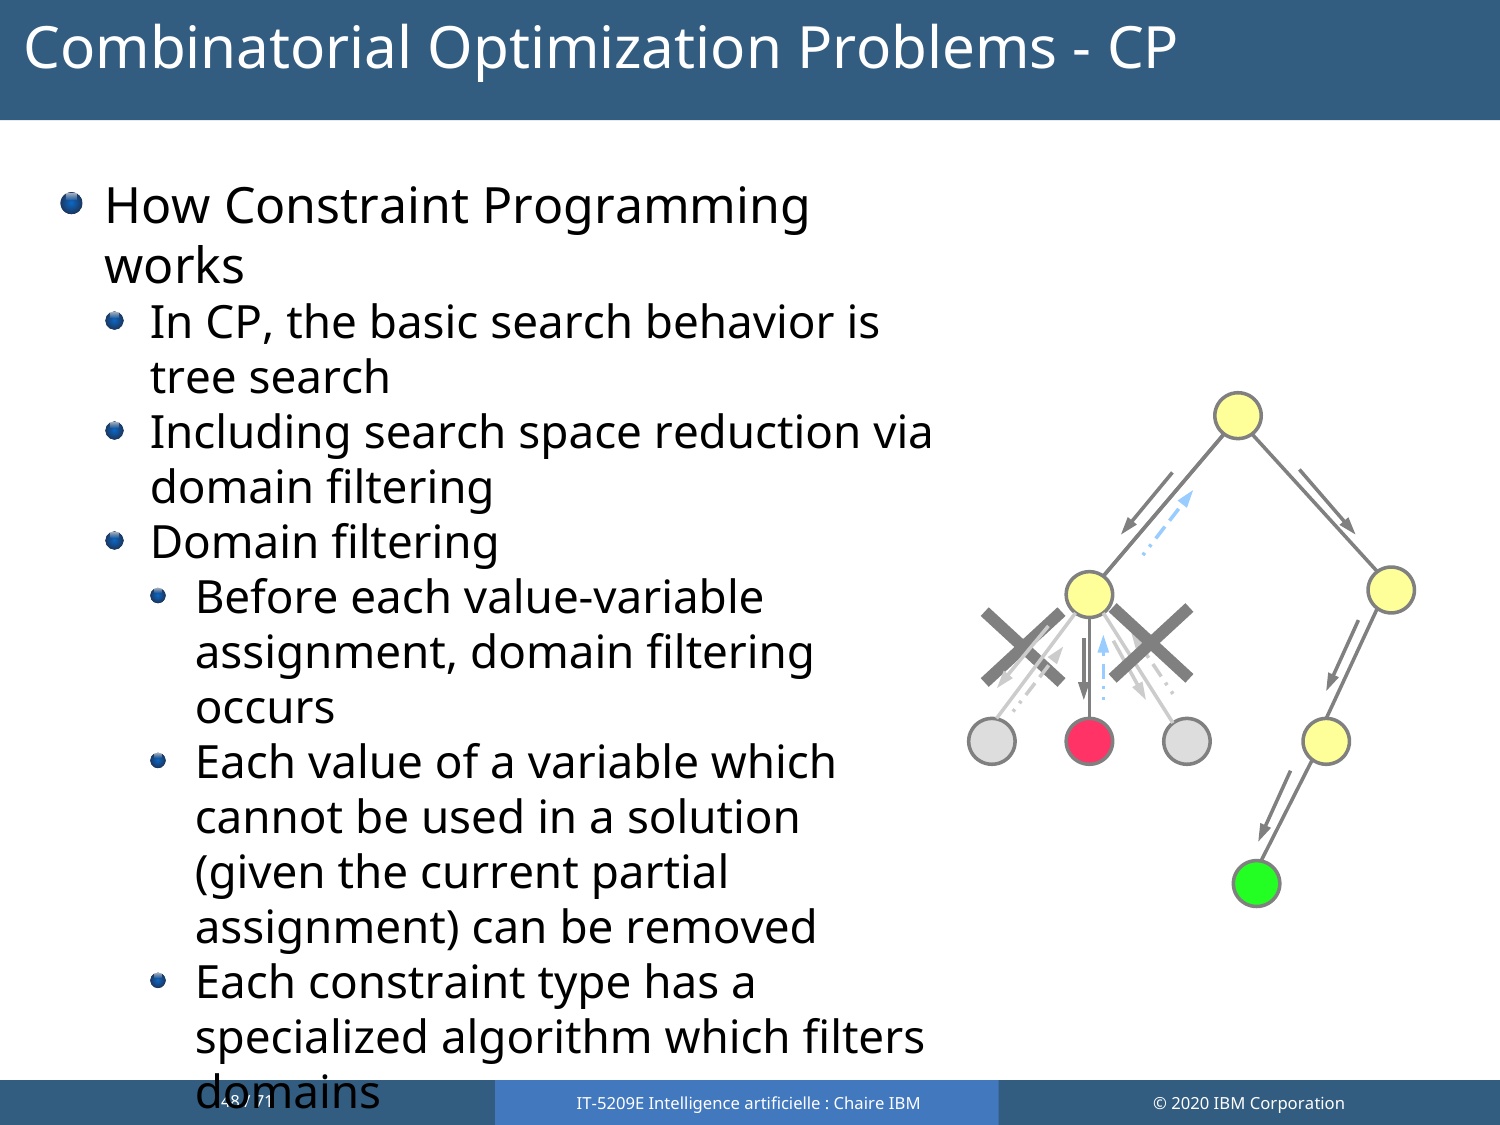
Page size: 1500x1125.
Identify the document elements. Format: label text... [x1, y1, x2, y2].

text_box [1368, 567, 1415, 613]
text_box [1163, 718, 1211, 765]
title Combinatorial Optimization Problems - CP [0, 0, 1500, 121]
text_box [1066, 571, 1113, 618]
text_box [1233, 860, 1280, 907]
text_box [968, 718, 1016, 765]
text_box [1214, 392, 1262, 439]
text_box [1066, 718, 1113, 765]
list How Constraint Programming works In CP, the basic search behavior is tree search Including search space reduction via domain filtering Domain filtering Before each value-variable assignment, domain filtering occurs Each value of a variable which cannot be used in a solution (given the current partial assignment) can be removed Each constraint type has a specialized algorithm which filters domains [45, 165, 953, 1125]
text_box [1303, 718, 1350, 765]
